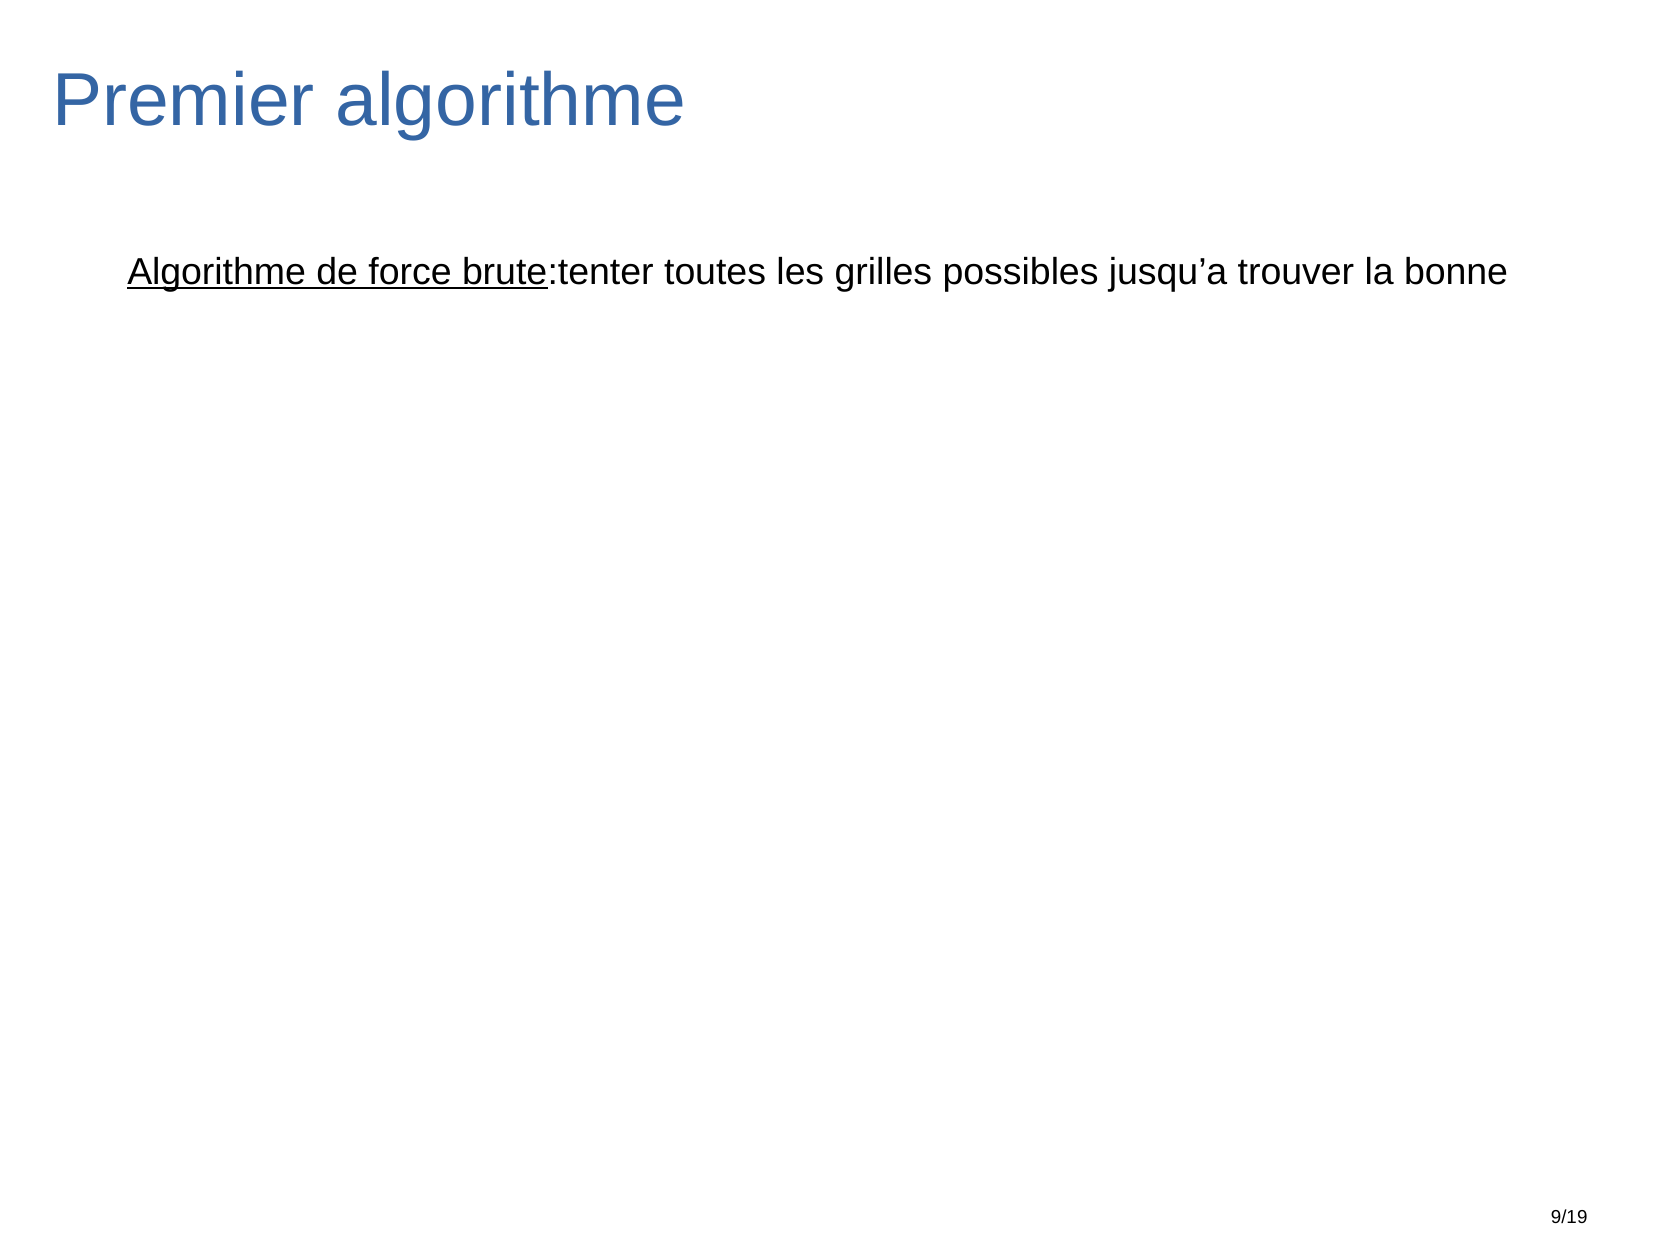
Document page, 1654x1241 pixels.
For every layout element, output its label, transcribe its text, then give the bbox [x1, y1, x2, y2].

text_box Algorithme de force brute:tenter toutes les grilles possibles jusqu’a trouver la bonne [112, 243, 1535, 301]
text_box Premier algorithme [37, 50, 863, 151]
text_box 9/19 [1536, 1198, 1613, 1235]
